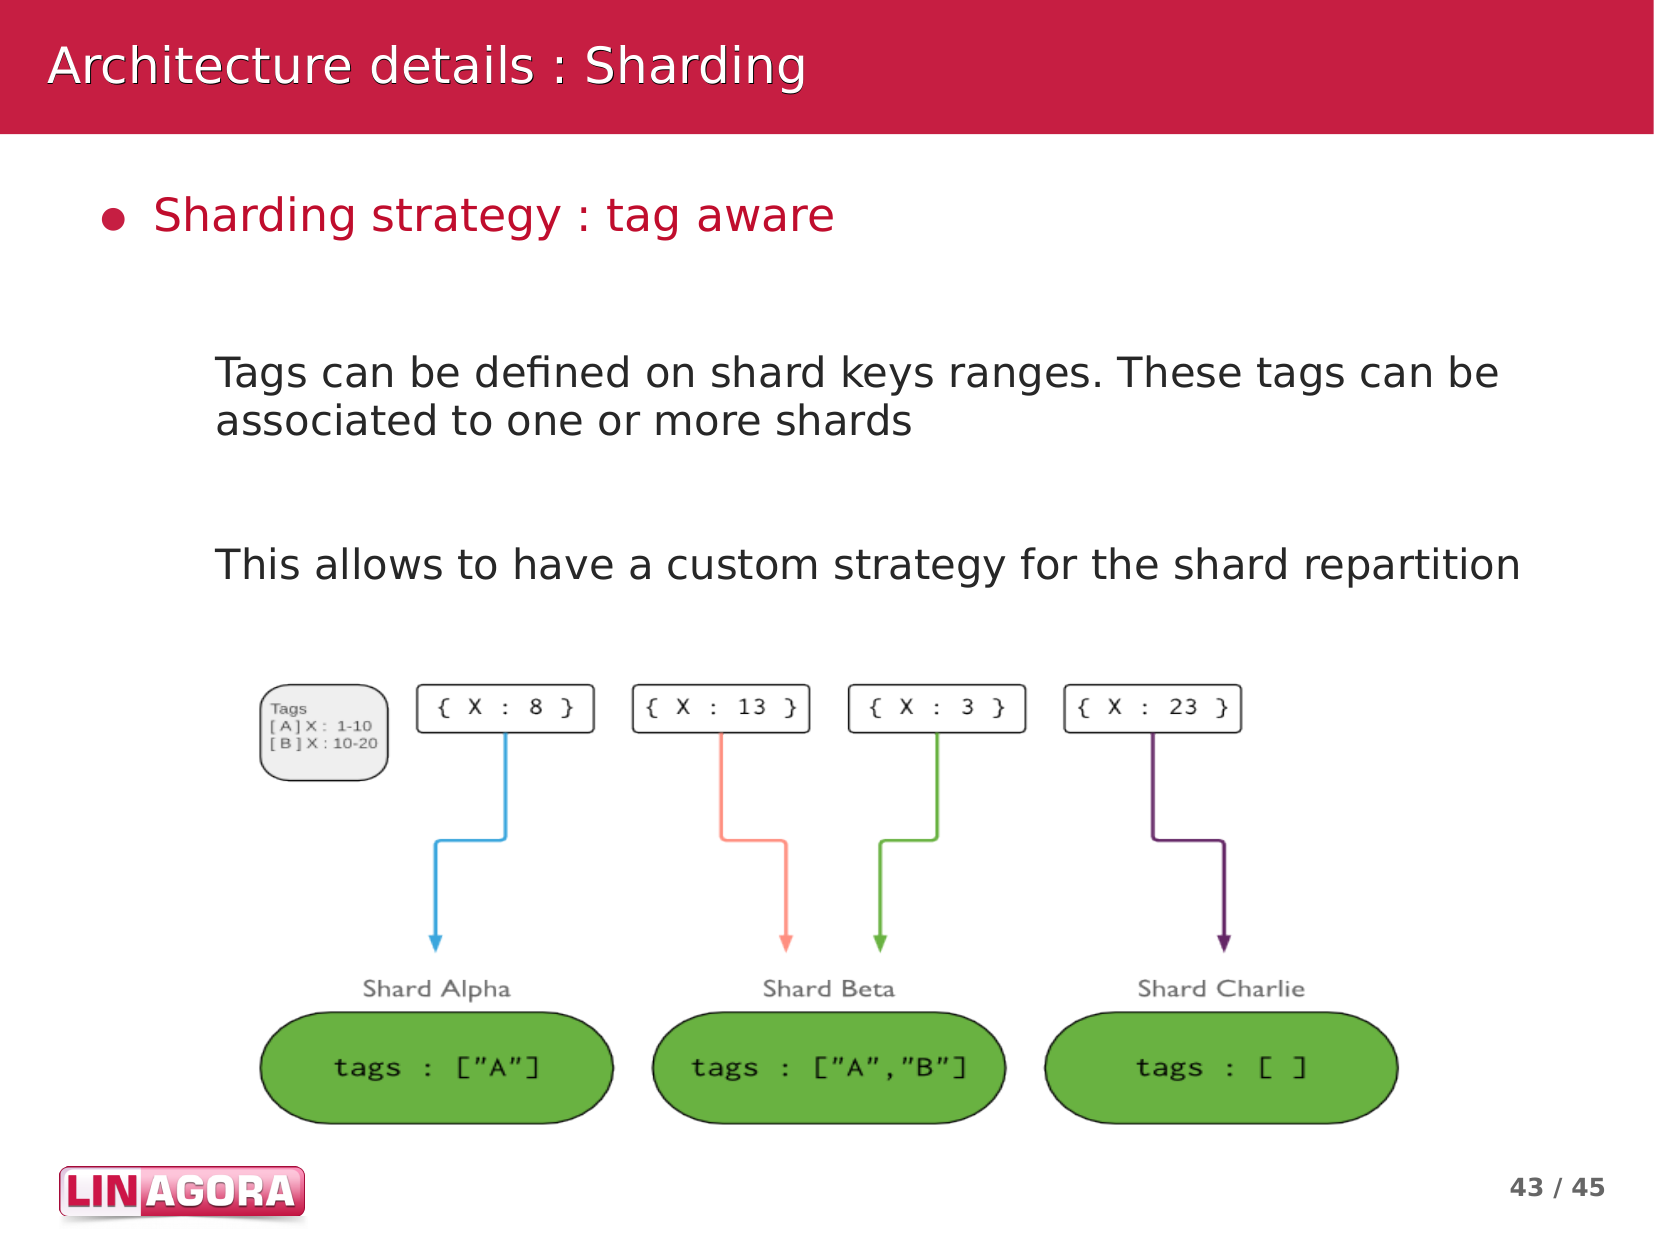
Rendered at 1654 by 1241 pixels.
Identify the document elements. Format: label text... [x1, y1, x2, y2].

picture [241, 661, 1418, 1140]
title Architecture details : Sharding [47, 7, 1624, 126]
picture [59, 1166, 308, 1229]
list Sharding strategy : tag aware Tags can be defined on shard keys ranges. These tags can be associated to one or more shards This allows to have a custom strategy for the shard repartition [82, 188, 1571, 934]
